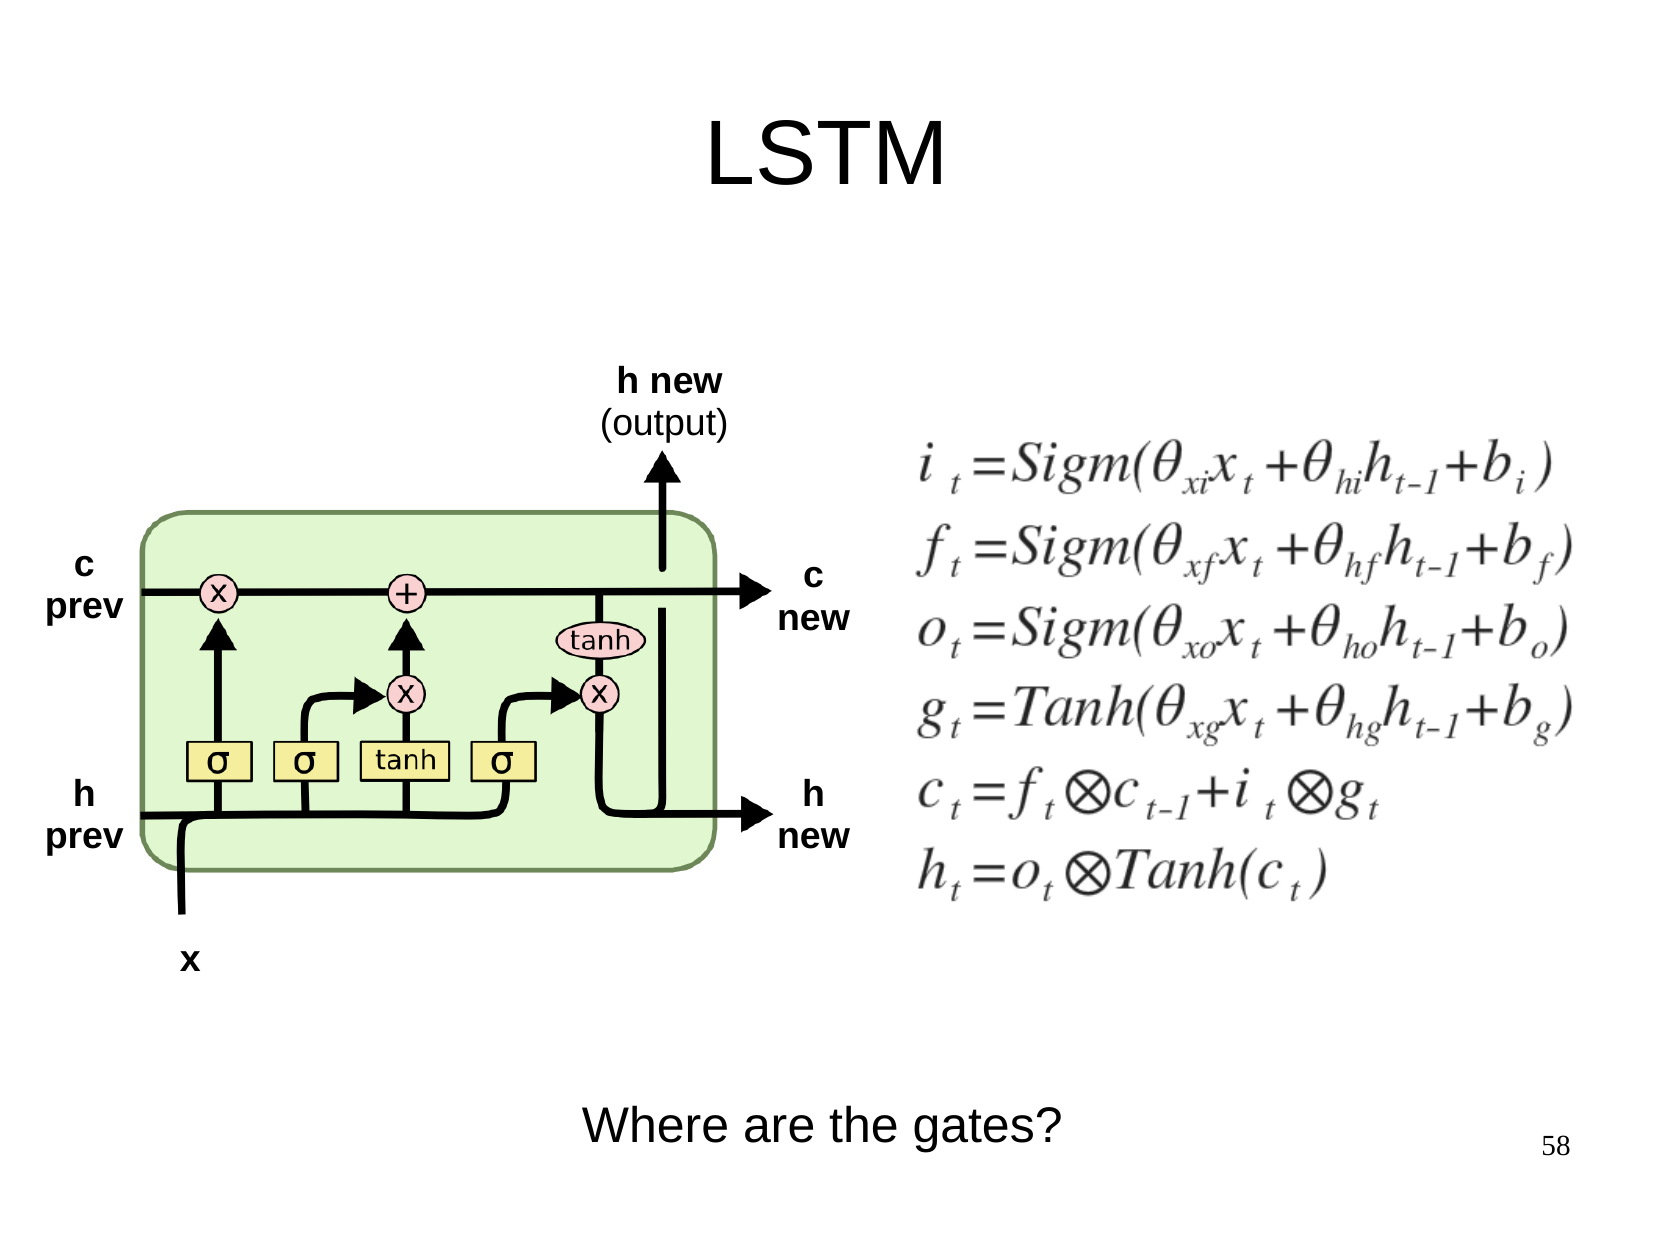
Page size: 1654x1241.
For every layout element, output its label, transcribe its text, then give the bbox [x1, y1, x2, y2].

picture [908, 430, 1584, 989]
text_box h new [762, 765, 865, 906]
text_box c prev [30, 534, 139, 634]
text_box x [165, 930, 216, 987]
picture [57, 387, 809, 971]
text_box h prev [30, 765, 139, 864]
text_box h new (output) [585, 351, 744, 451]
text_box c new [762, 546, 865, 688]
title LSTM [82, 49, 1571, 257]
text_box Where are the gates? [289, 1042, 1356, 1208]
